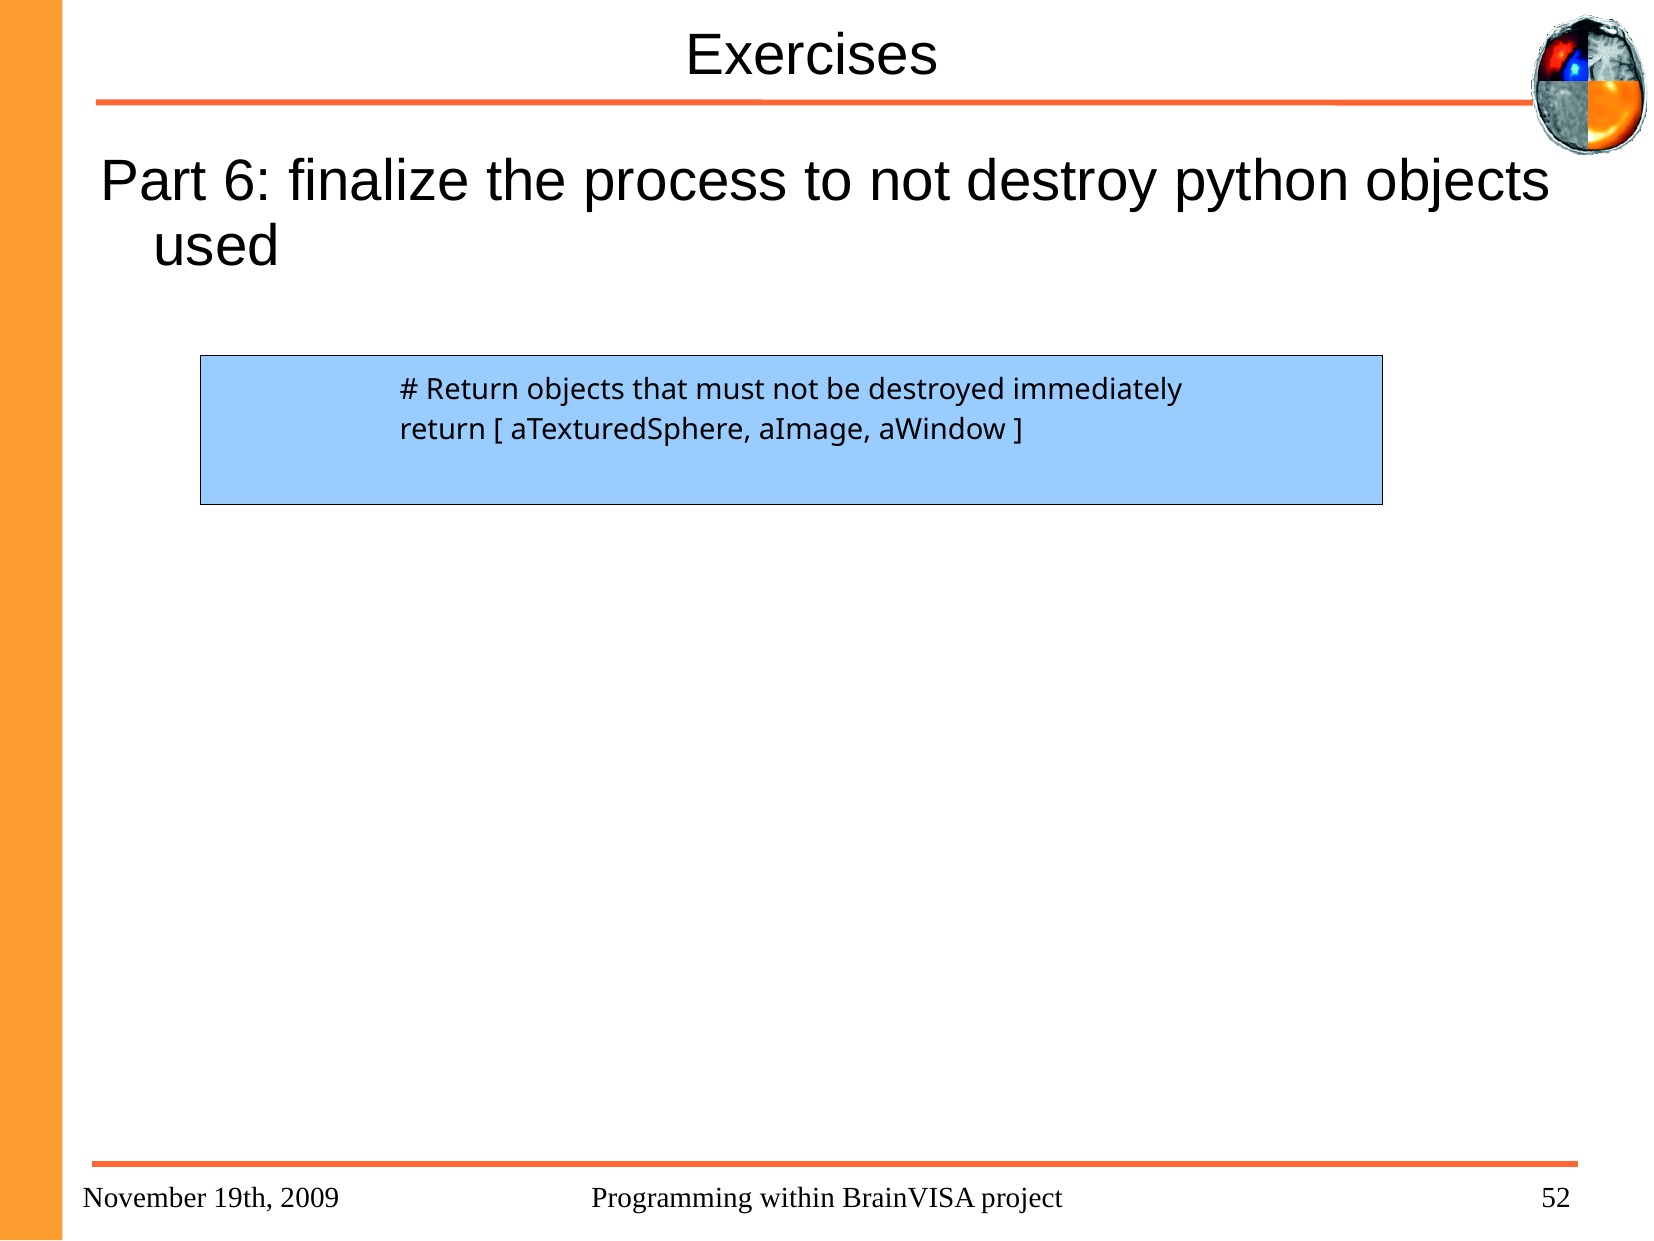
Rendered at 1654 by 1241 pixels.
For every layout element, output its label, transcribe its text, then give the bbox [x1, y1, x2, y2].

text_box # Return objects that must not be destroyed immediately return [ aTexturedSphere, aImage, aWindow ] [200, 355, 1383, 505]
list Part 6: finalize the process to not destroy python objects used [82, 147, 1604, 1109]
picture [1530, 14, 1649, 157]
title Exercises [88, 21, 1536, 87]
